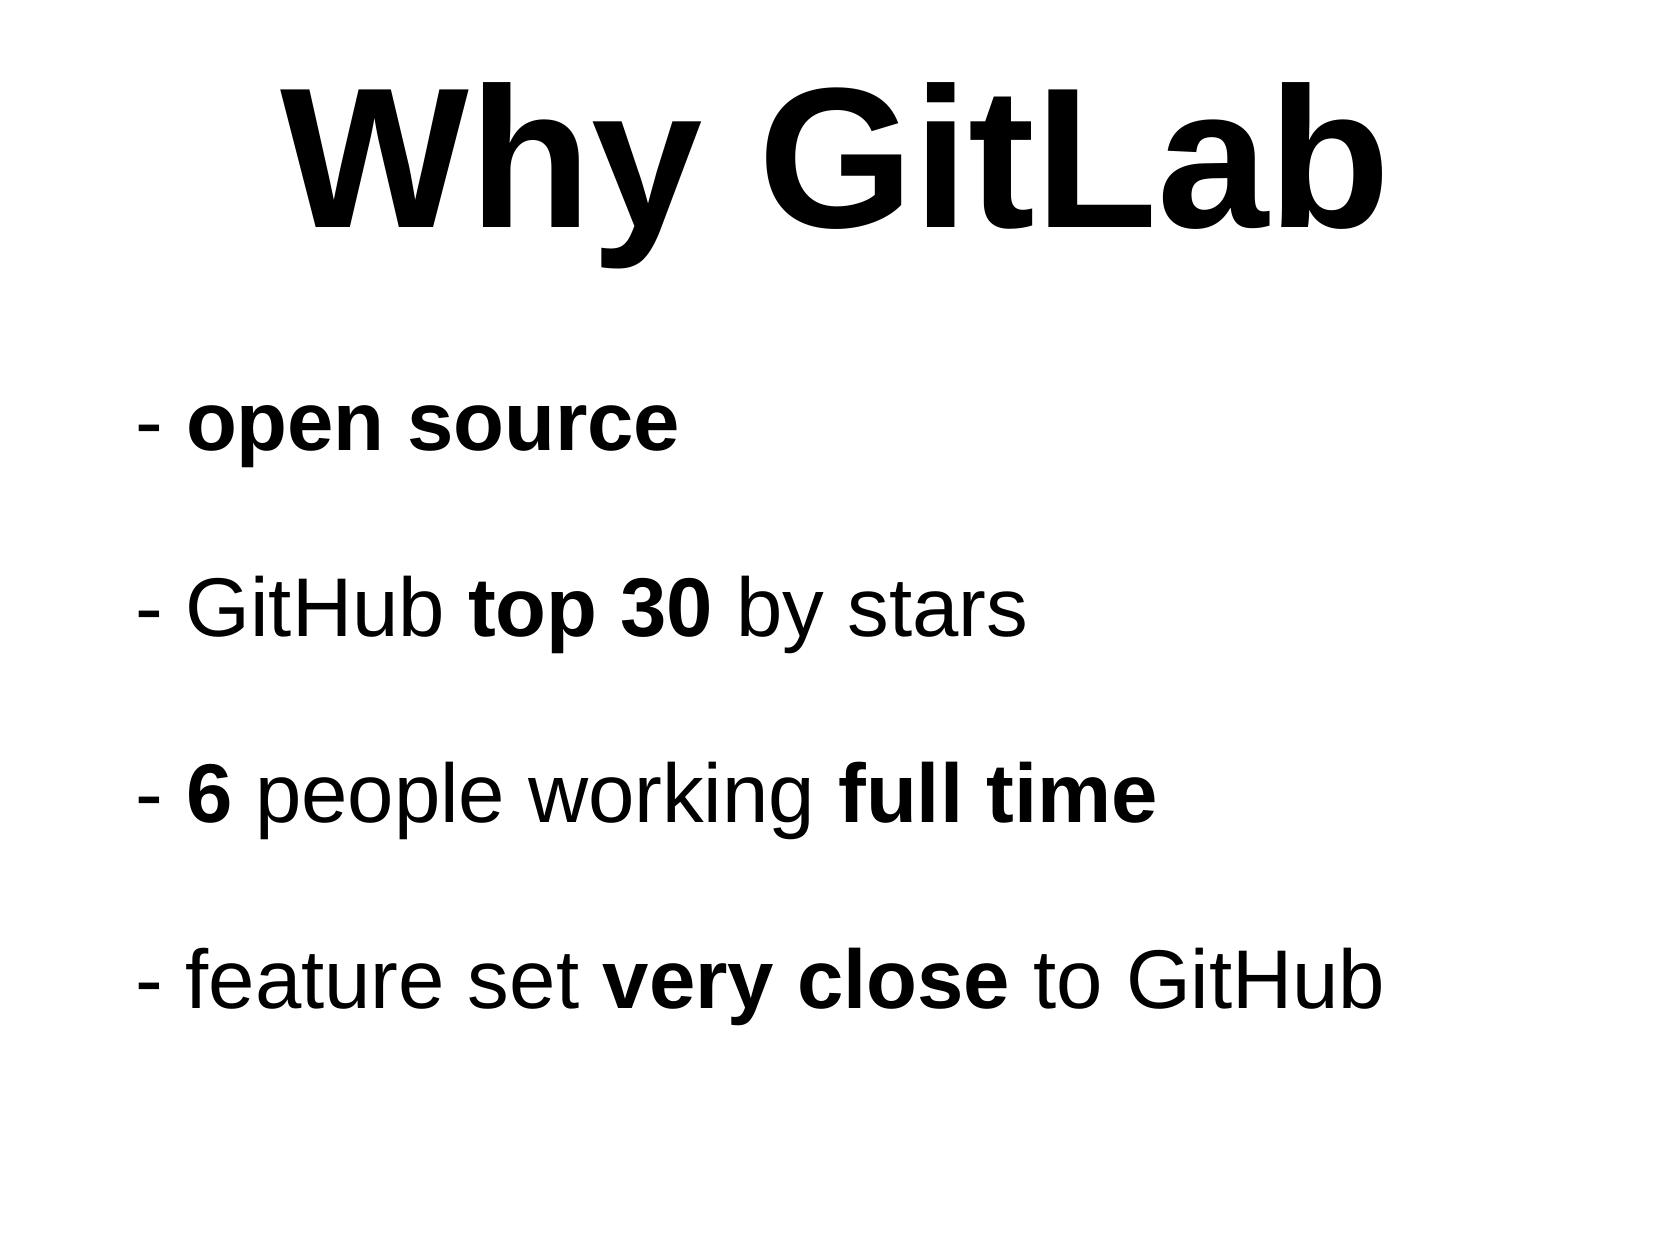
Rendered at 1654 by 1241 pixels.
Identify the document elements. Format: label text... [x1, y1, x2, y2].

title Why GitLab [92, 46, 1581, 271]
text_box - open source - GitHub top 30 by stars - 6 people working full time - feature set very close to GitHub [135, 375, 1591, 1213]
